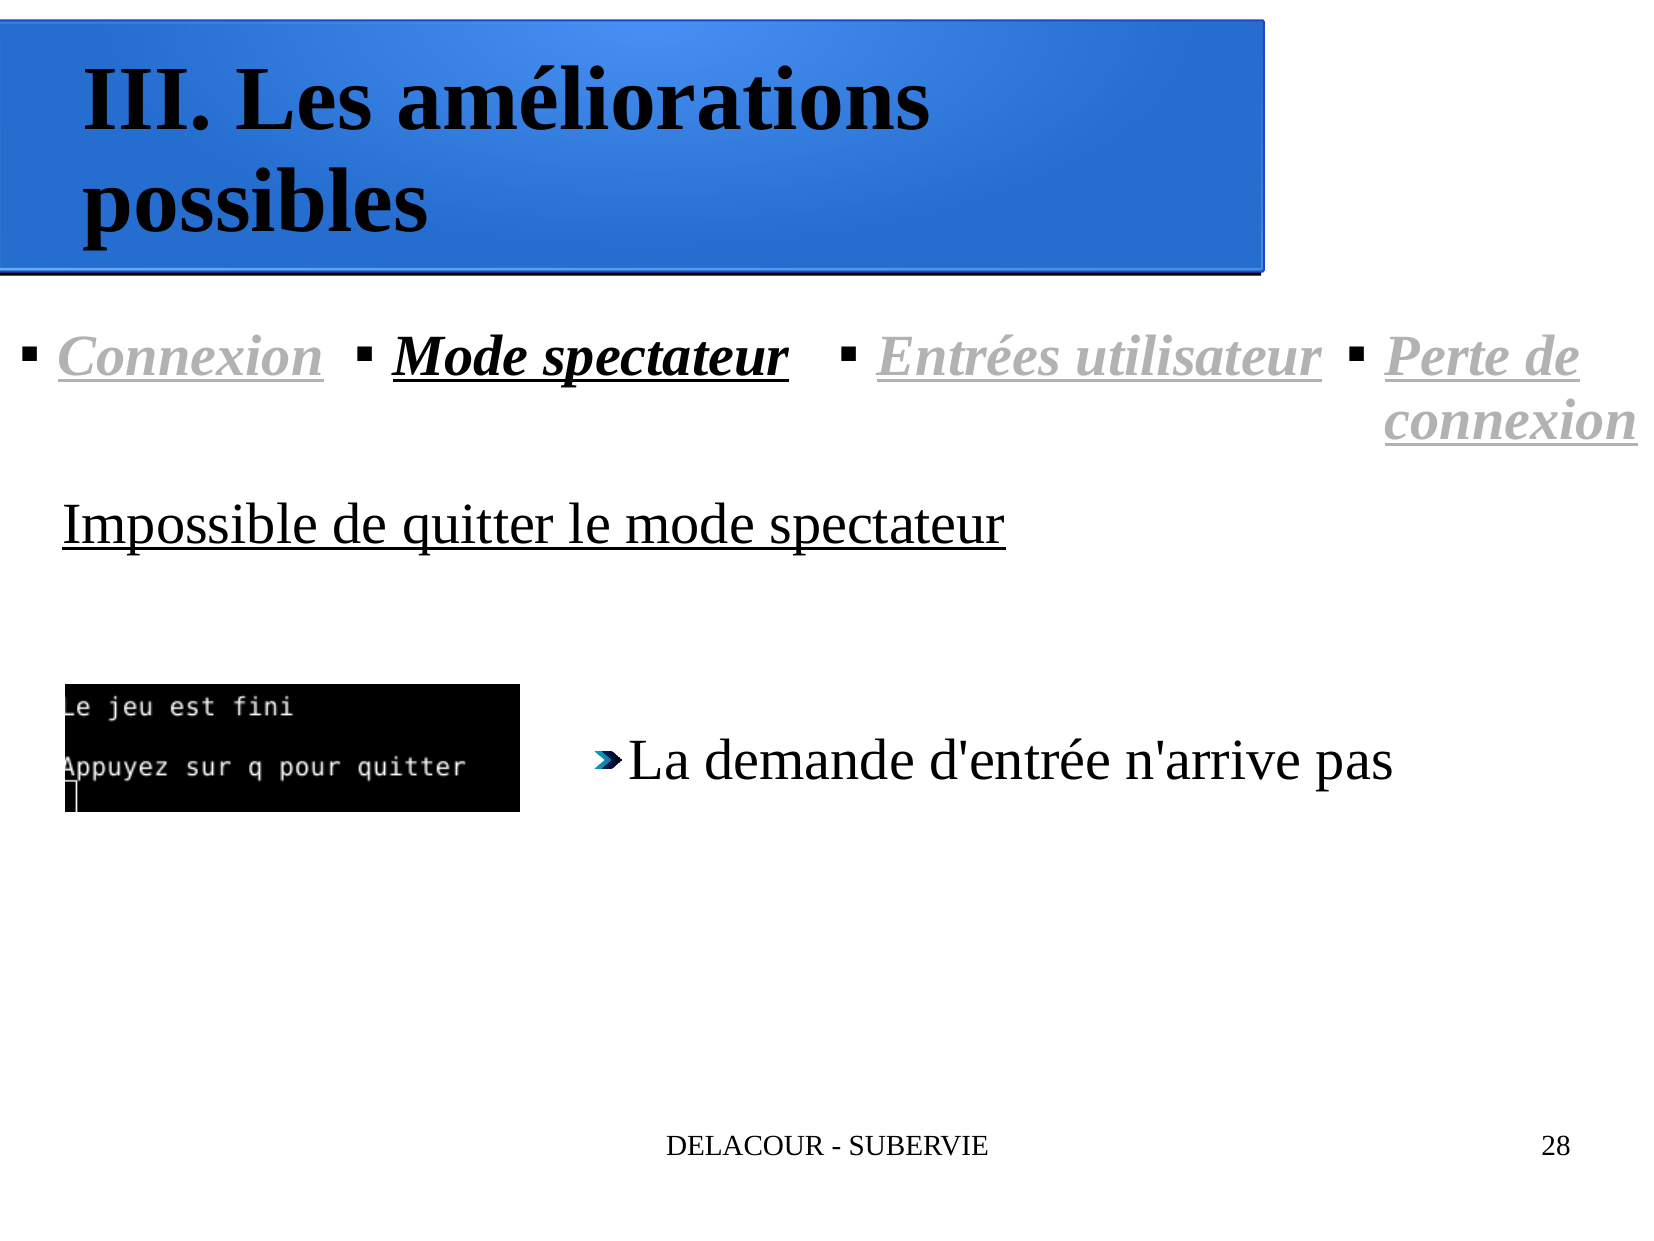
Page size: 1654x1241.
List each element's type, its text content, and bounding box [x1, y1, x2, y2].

text_box Mode spectateur [342, 315, 815, 461]
text_box Entrées utilisateur [826, 315, 1334, 408]
picture [65, 684, 520, 812]
title III. Les améliorations possibles [82, 47, 1235, 252]
text_box Impossible de quitter le mode spectateur [47, 484, 1021, 565]
text_box Perte de connexion [1334, 315, 1654, 461]
text_box Connexion [7, 315, 342, 461]
text_box La demande d'entrée n'arrive pas [578, 720, 1409, 801]
